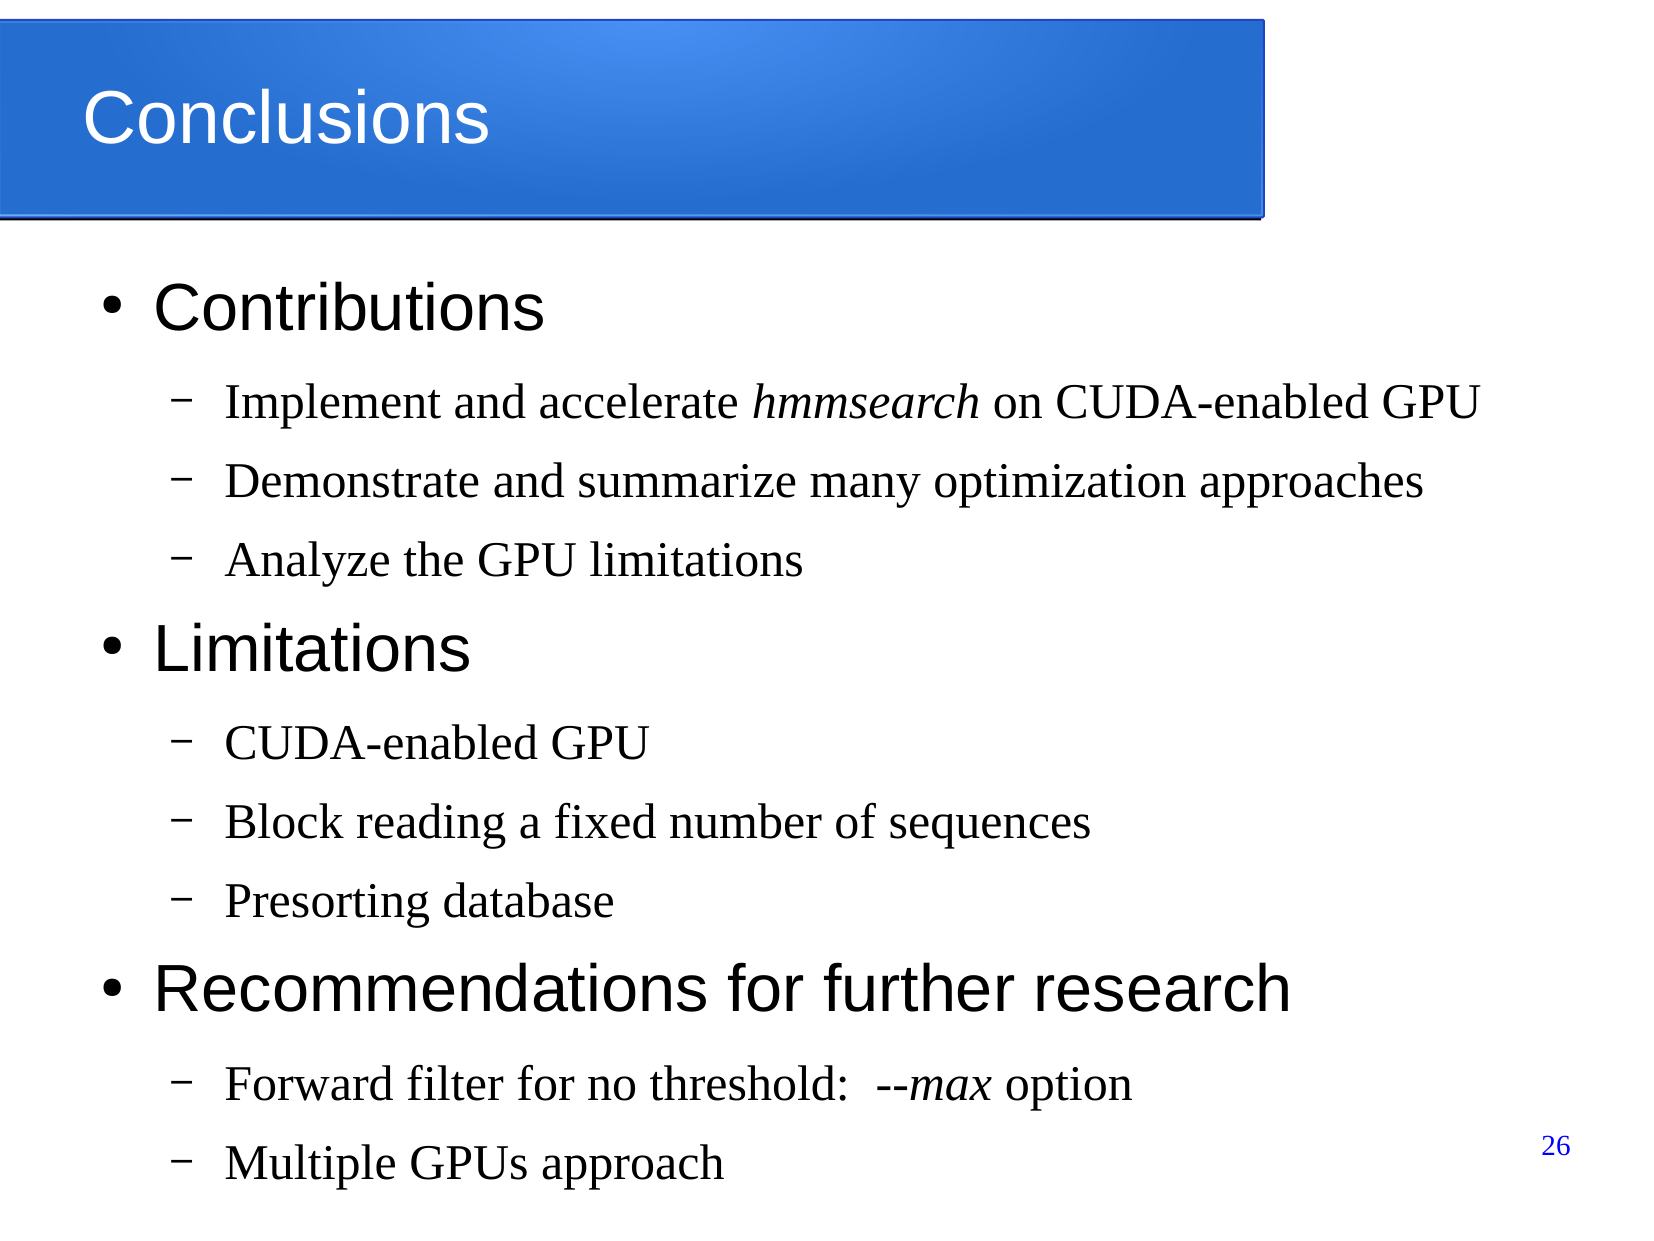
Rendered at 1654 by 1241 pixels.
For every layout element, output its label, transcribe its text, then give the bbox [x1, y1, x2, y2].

list Contributions Implement and accelerate hmmsearch on CUDA-enabled GPU Demonstrate and summarize many optimization approaches Analyze the GPU limitations Limitations CUDA-enabled GPU Block reading a fixed number of sequences Presorting database Recommendations for further research Forward filter for no threshold: --max option Multiple GPUs approach [82, 269, 1538, 1201]
title Conclusions [82, 25, 1250, 211]
